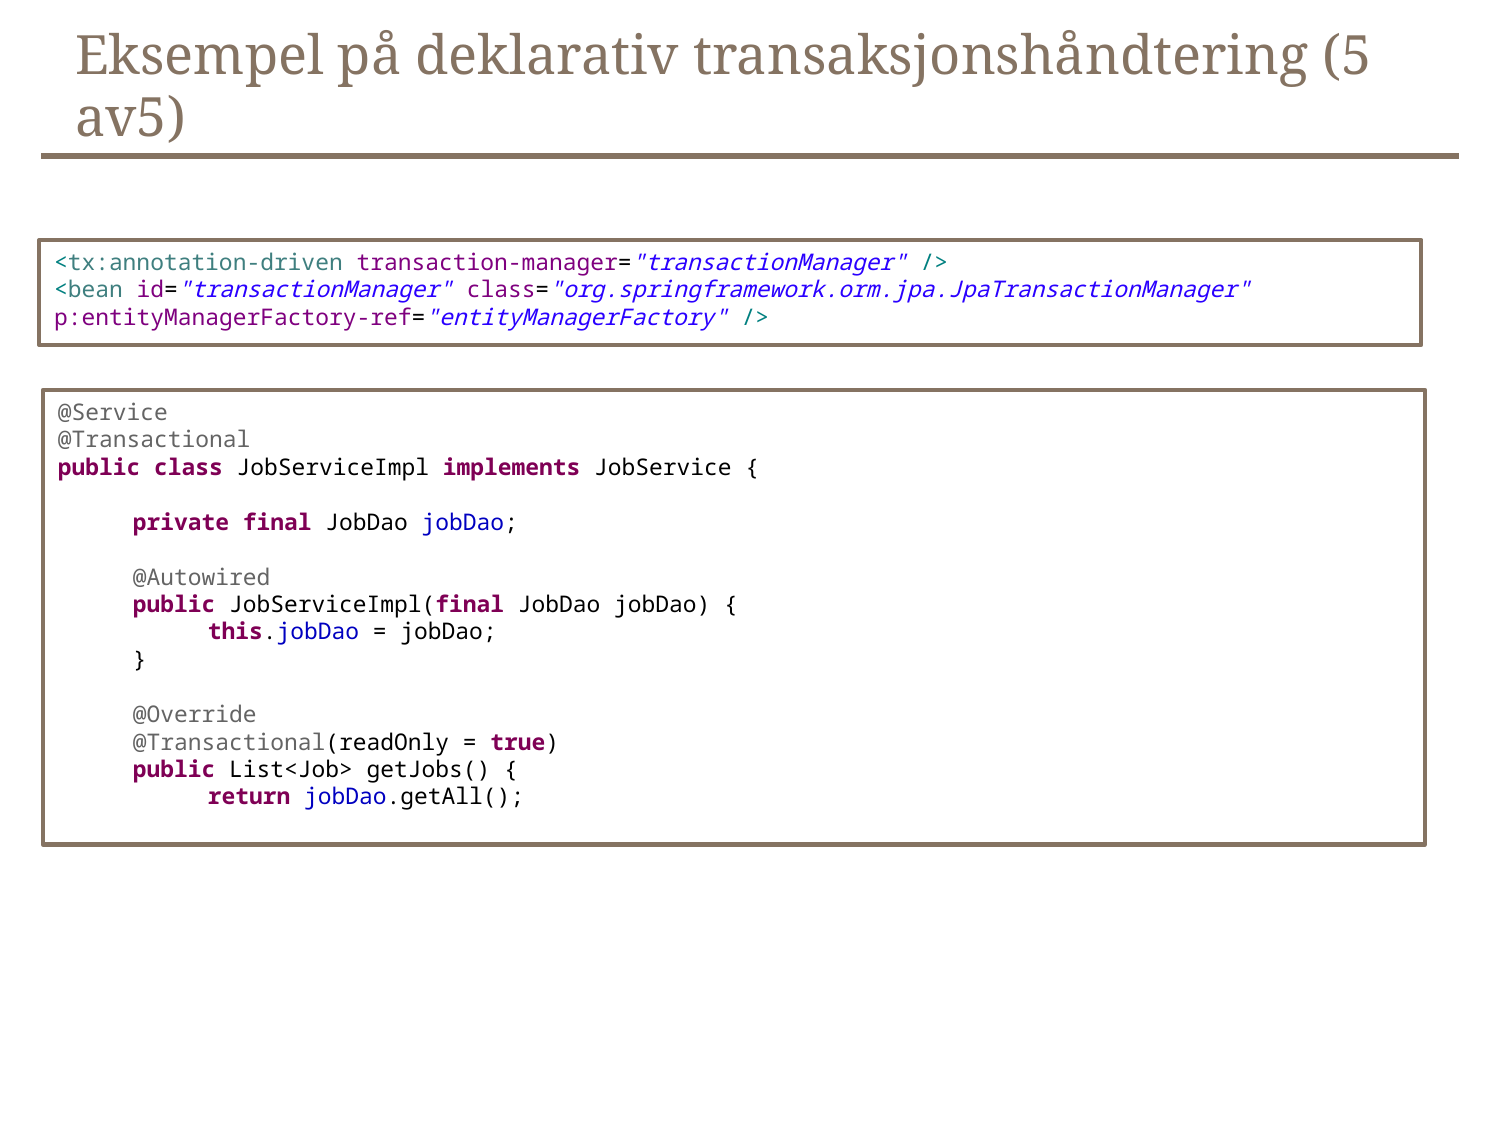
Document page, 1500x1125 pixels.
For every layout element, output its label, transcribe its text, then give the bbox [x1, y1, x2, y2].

text_box <tx:annotation-driven transaction-manager="transactionManager" /> <bean id="transactionManager" class="org.springframework.orm.jpa.JpaTransactionManager" p:entityManagerFactory-ref="entityManagerFactory" /> [39, 239, 1422, 346]
text_box @Service @Transactional public class JobServiceImpl implements JobService { private final JobDao jobDao; @Autowired public JobServiceImpl(final JobDao jobDao) { this.jobDao = jobDao; } @Override @Transactional(readOnly = true) public List<Job> getJobs() { return jobDao.getAll(); [42, 389, 1426, 845]
title Eksempel på deklarativ transaksjonshåndtering (5 av5) [60, 15, 1478, 134]
